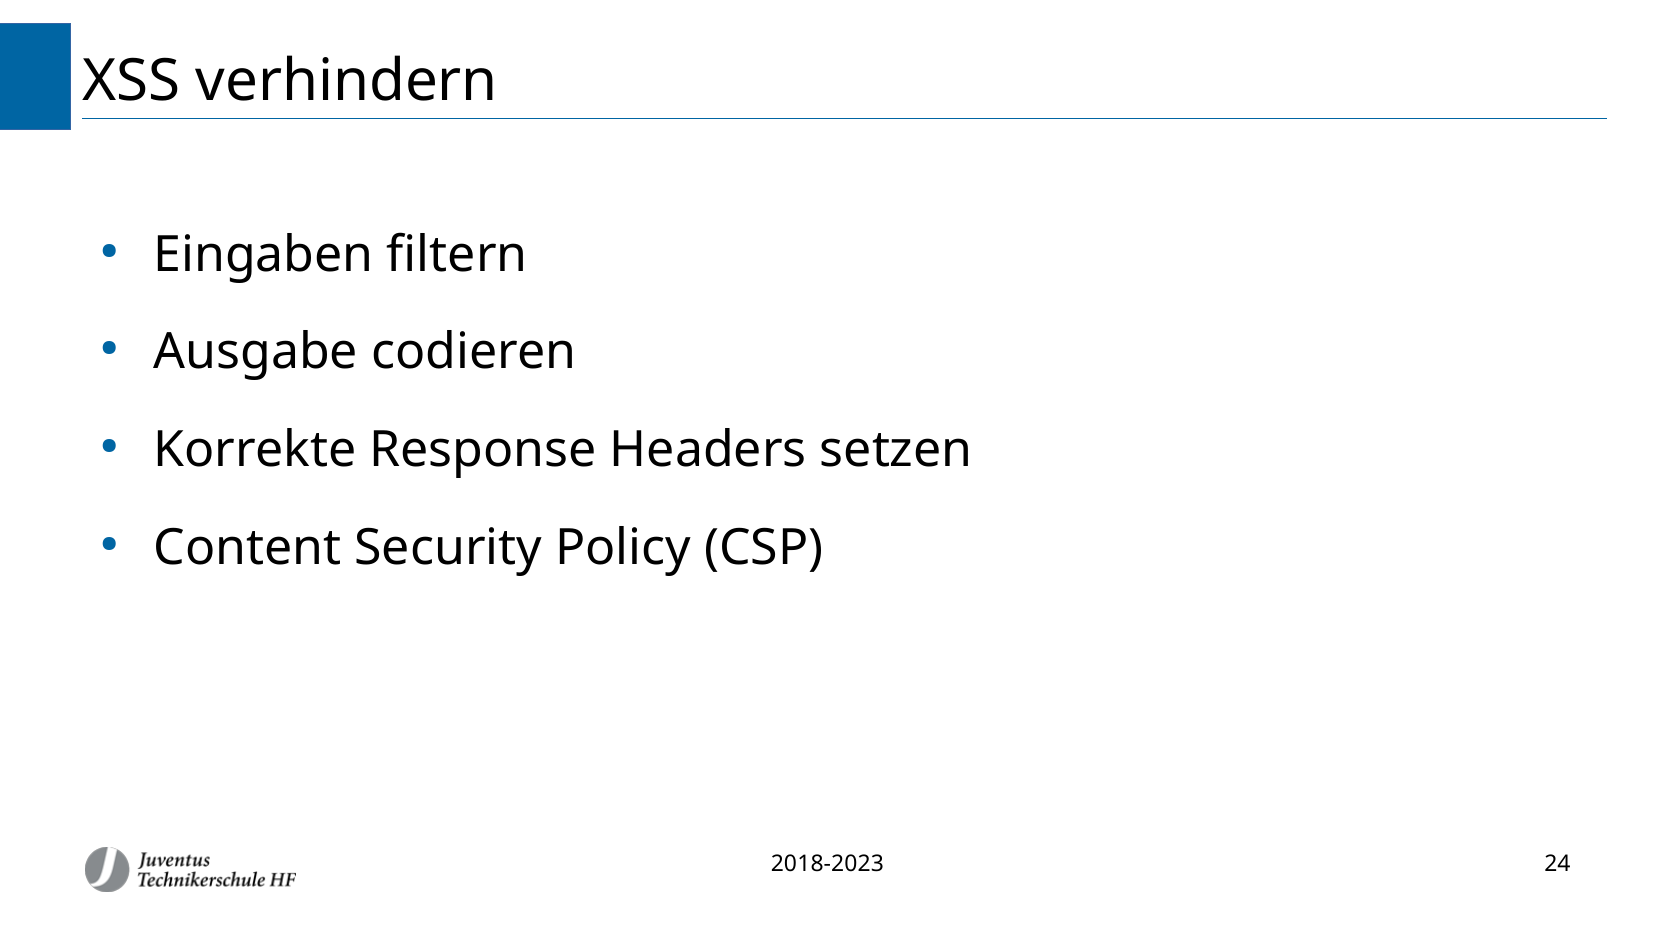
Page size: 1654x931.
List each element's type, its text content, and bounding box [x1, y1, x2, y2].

title XSS verhindern [82, 37, 1571, 119]
picture [85, 847, 296, 892]
list Eingaben filtern Ausgabe codieren Korrekte Response Headers setzen Content Security Policy (CSP) [82, 217, 1571, 758]
